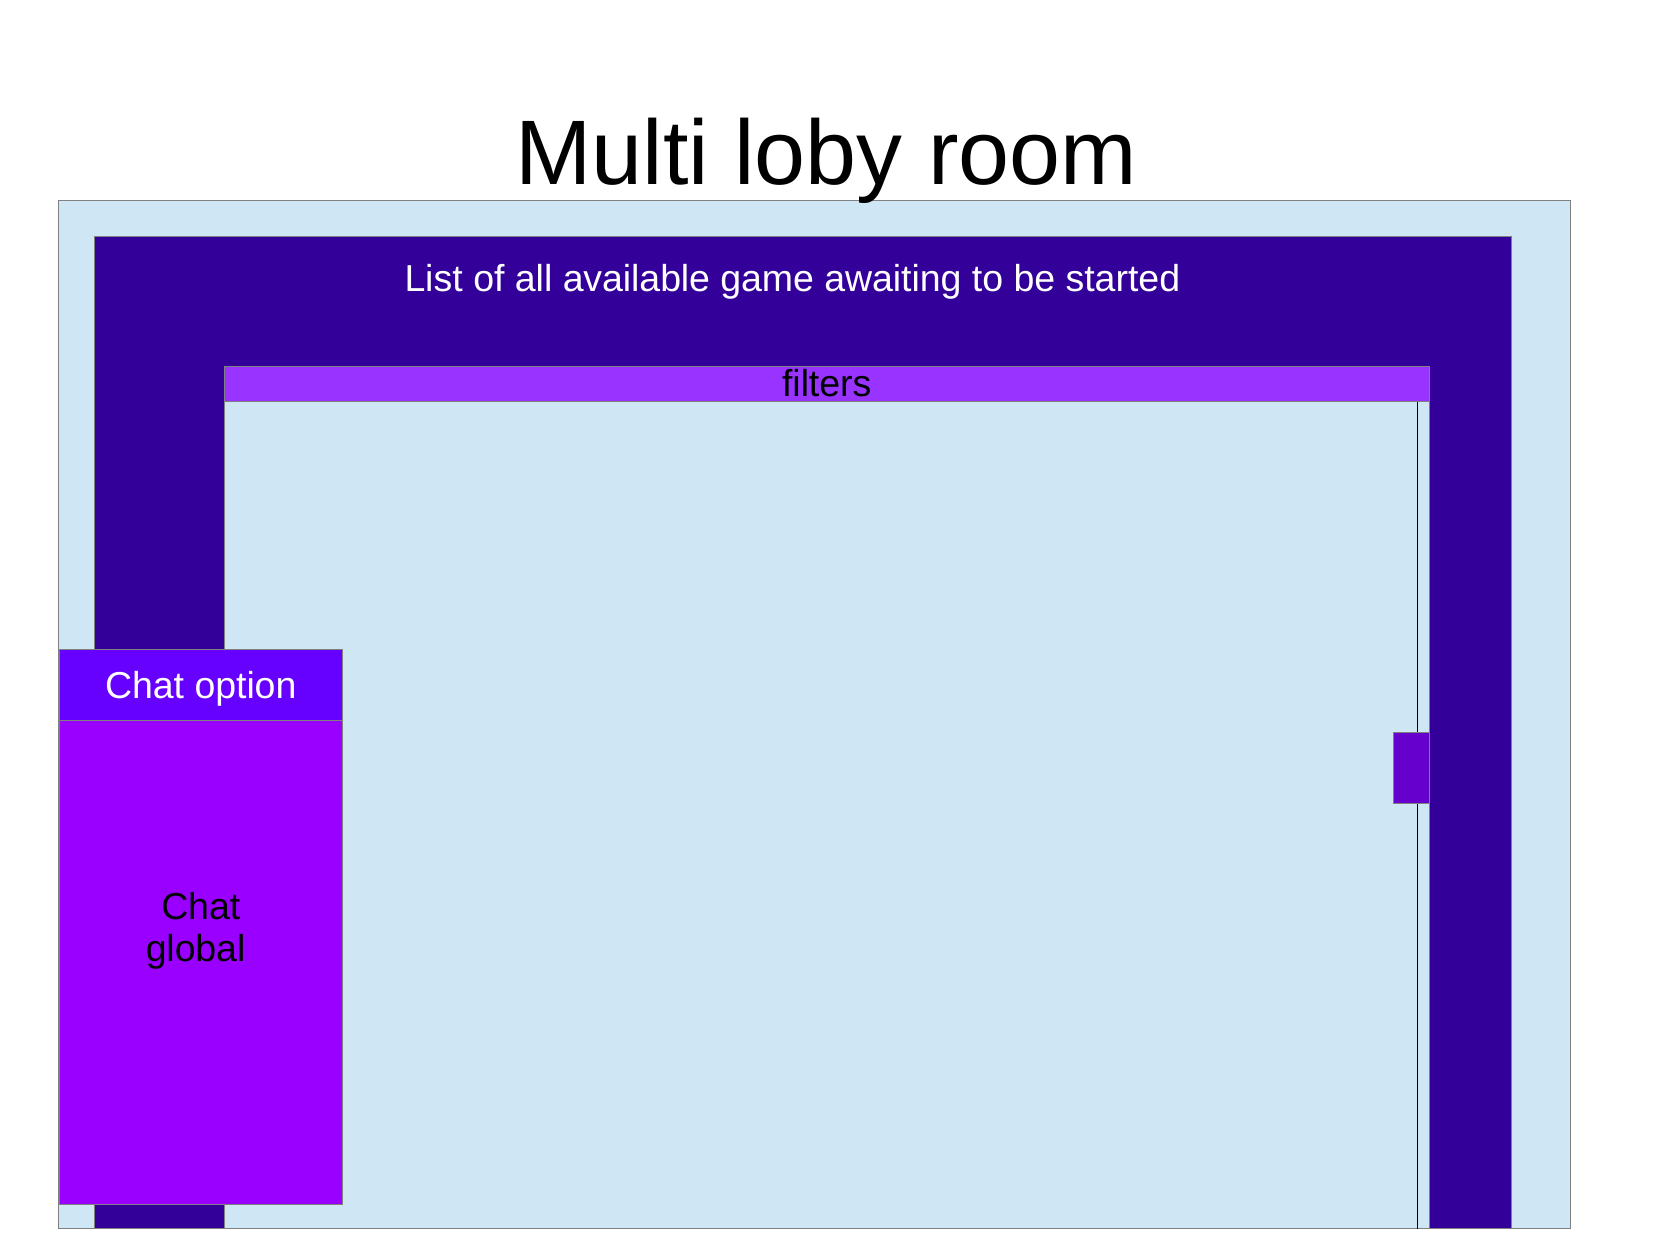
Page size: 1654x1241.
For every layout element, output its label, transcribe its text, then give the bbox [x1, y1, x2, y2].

text_box Chat global [59, 721, 343, 1205]
text_box [58, 200, 1571, 1229]
title Multi loby room [82, 49, 1571, 257]
text_box Chat option [59, 649, 343, 721]
text_box List of all available game awaiting to be started [389, 250, 1335, 308]
text_box filters [224, 366, 1430, 402]
